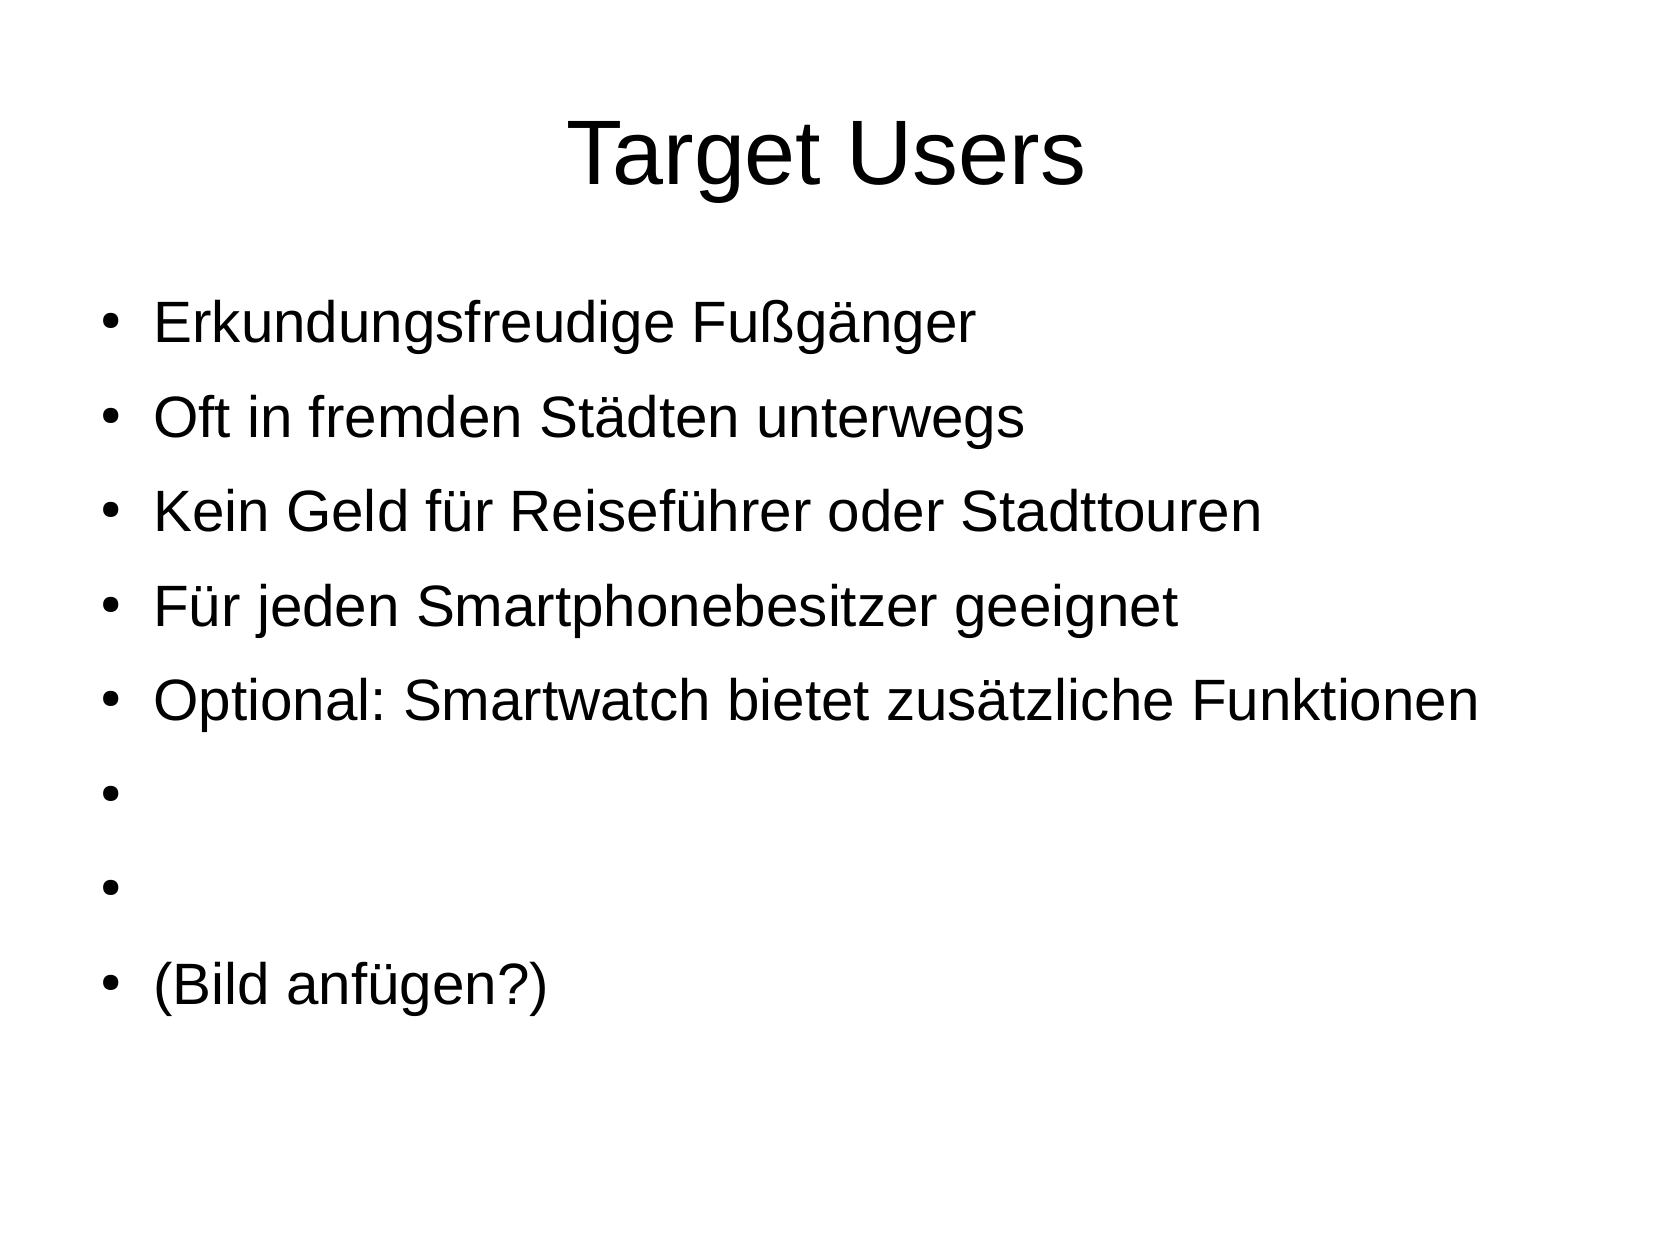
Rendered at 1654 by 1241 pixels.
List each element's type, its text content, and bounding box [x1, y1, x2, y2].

list Erkundungsfreudige Fußgänger Oft in fremden Städten unterwegs Kein Geld für Reiseführer oder Stadttouren Für jeden Smartphonebesitzer geeignet Optional: Smartwatch bietet zusätzliche Funktionen (Bild anfügen?) [82, 290, 1571, 1109]
title Target Users [82, 49, 1571, 257]
